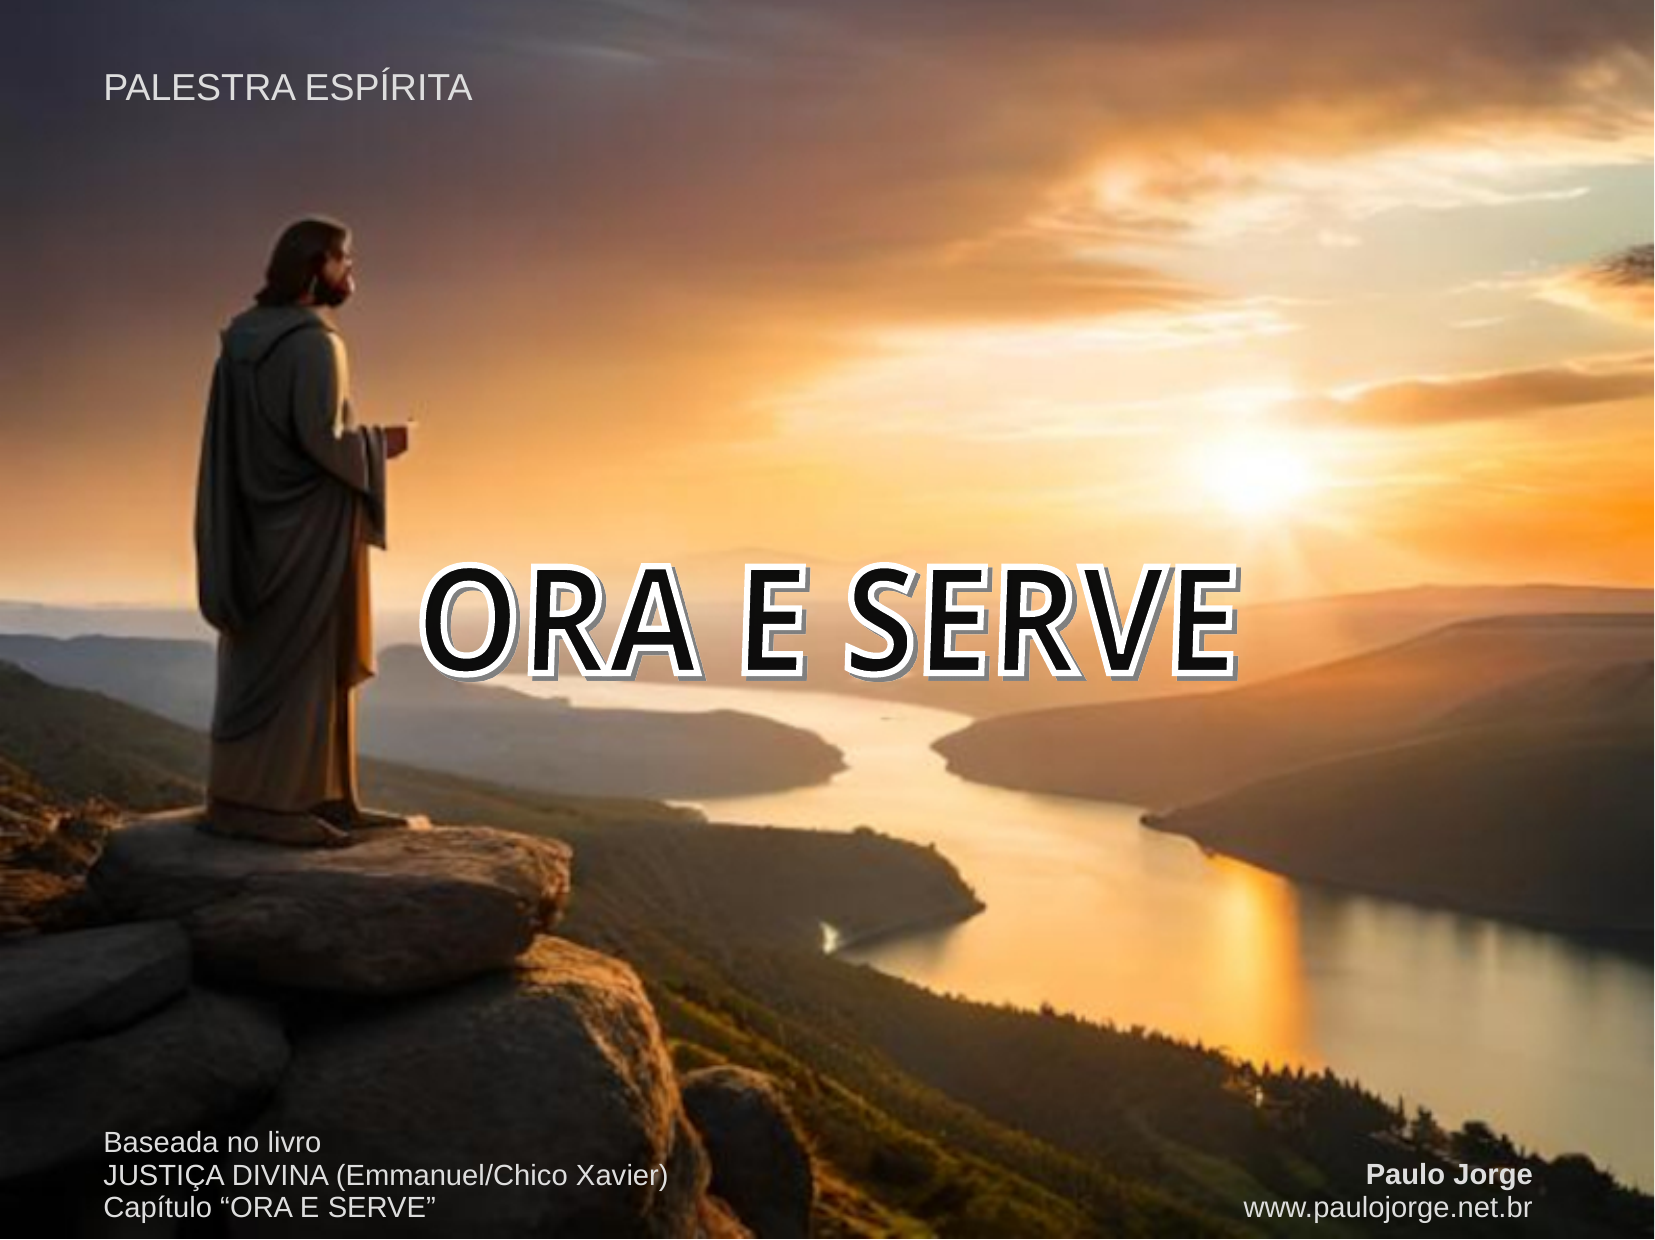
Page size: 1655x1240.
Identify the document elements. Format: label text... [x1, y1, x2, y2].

text_box Baseada no livro JUSTIÇA DIVINA (Emmanuel/Chico Xavier) Capítulo “ORA E SERVE” [88, 1118, 769, 1232]
text_box ORA E SERVE [1080, 566, 1167, 673]
text_box ORA E SERVE [847, 565, 913, 675]
text_box Paulo Jorge www.paulojorge.net.br [868, 1150, 1548, 1232]
text_box ORA E SERVE [1001, 566, 1077, 673]
text_box ORA E SERVE [744, 566, 803, 673]
text_box ORA E SERVE [530, 566, 699, 673]
picture [0, 0, 1655, 1239]
text_box ORA E SERVE [1174, 566, 1234, 673]
text_box PALESTRA ESPÍRITA [88, 58, 769, 116]
text_box ORA E SERVE [926, 566, 985, 673]
text_box ORA E SERVE [422, 565, 513, 675]
